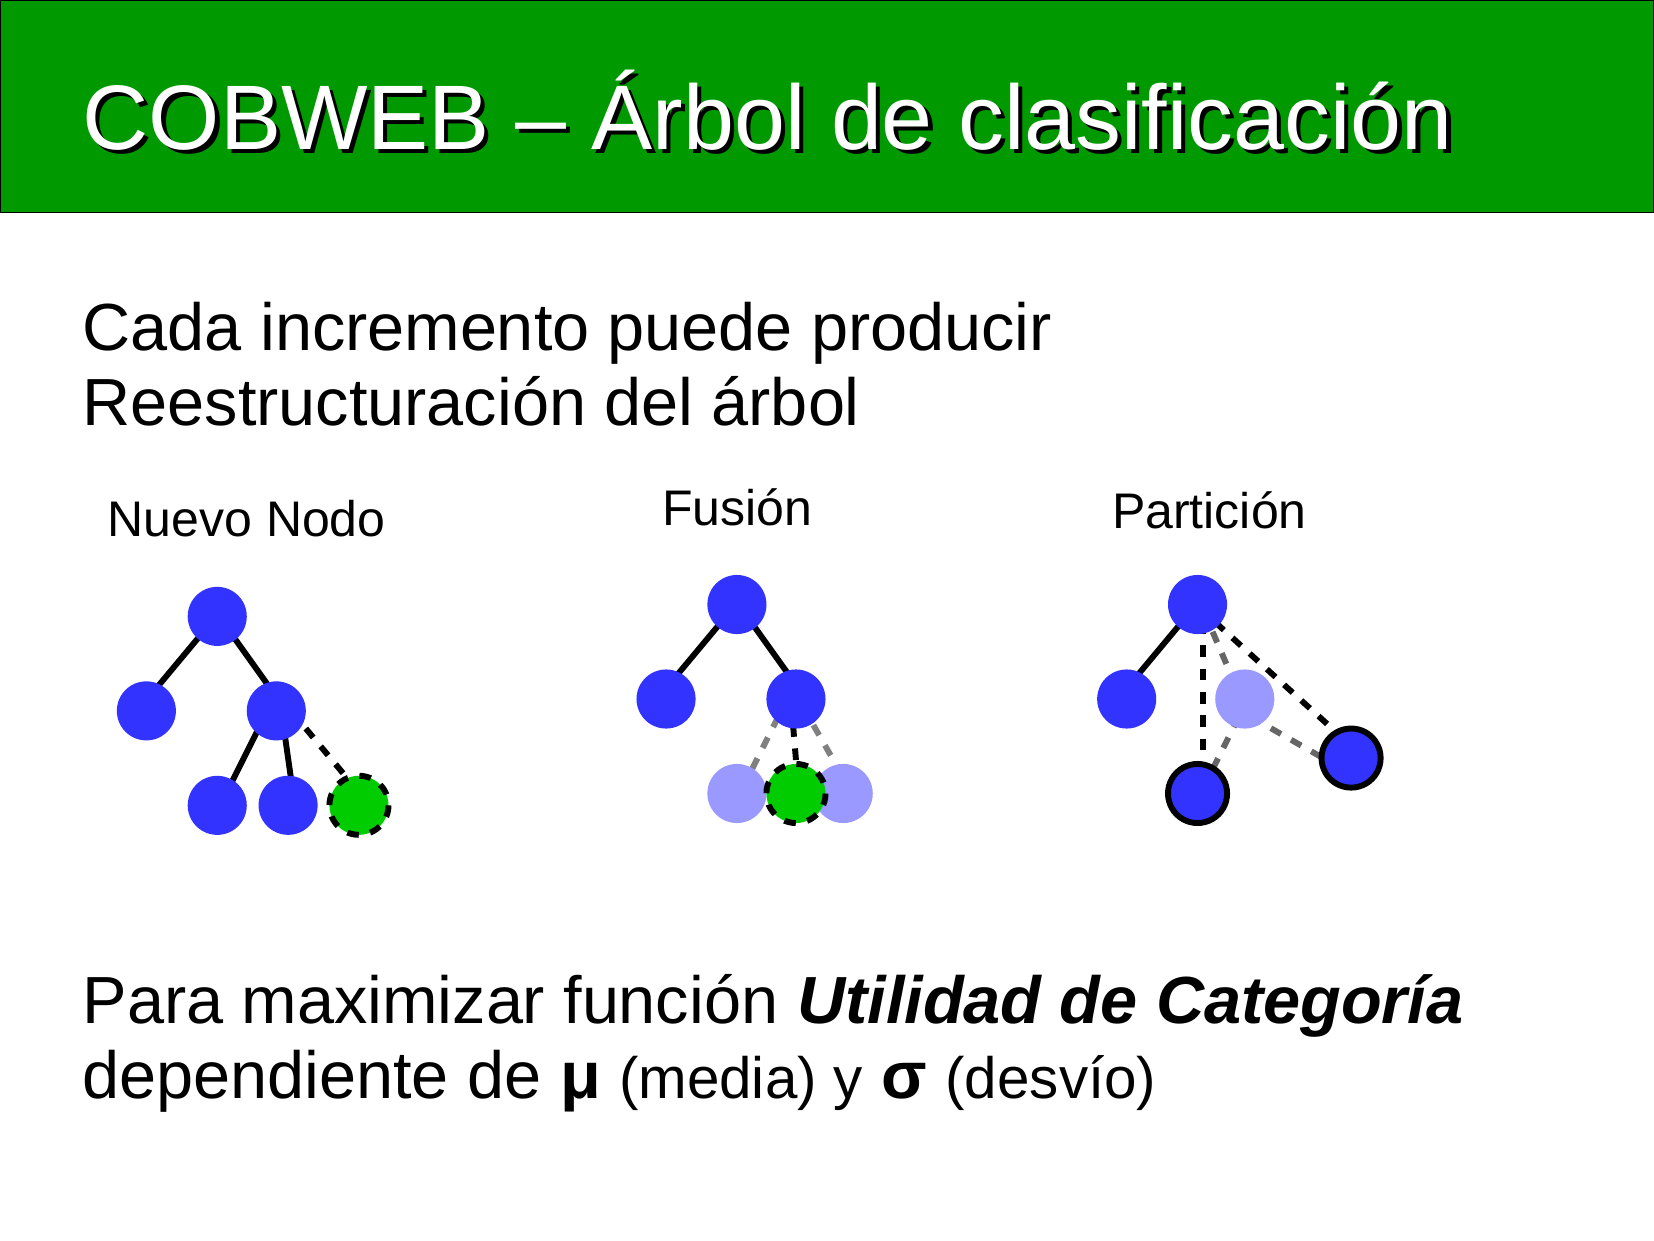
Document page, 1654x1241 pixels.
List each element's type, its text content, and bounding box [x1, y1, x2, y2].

text_box [0, 0, 1654, 213]
text_box [246, 681, 306, 741]
text_box Partición [1002, 476, 1417, 556]
text_box [1097, 669, 1157, 729]
text_box [187, 586, 247, 646]
text_box [258, 775, 318, 835]
text_box [116, 681, 176, 741]
list Para maximizar función Utilidad de Categoría dependiente de μ (media) y σ (desvío) [82, 963, 1571, 1193]
text_box [1215, 669, 1275, 729]
text_box [1167, 763, 1228, 824]
text_box [766, 669, 826, 729]
text_box Nuevo Nodo [93, 484, 401, 567]
text_box [707, 763, 873, 824]
text_box [1167, 574, 1228, 635]
text_box [636, 669, 696, 729]
text_box [329, 775, 389, 835]
text_box [1321, 728, 1381, 788]
text_box [707, 599, 767, 635]
text_box Fusión [530, 472, 944, 599]
list Cada incremento puede producir Reestructuración del árbol [82, 290, 1571, 449]
title COBWEB – Árbol de clasificación [82, 15, 1607, 221]
text_box [187, 775, 247, 835]
